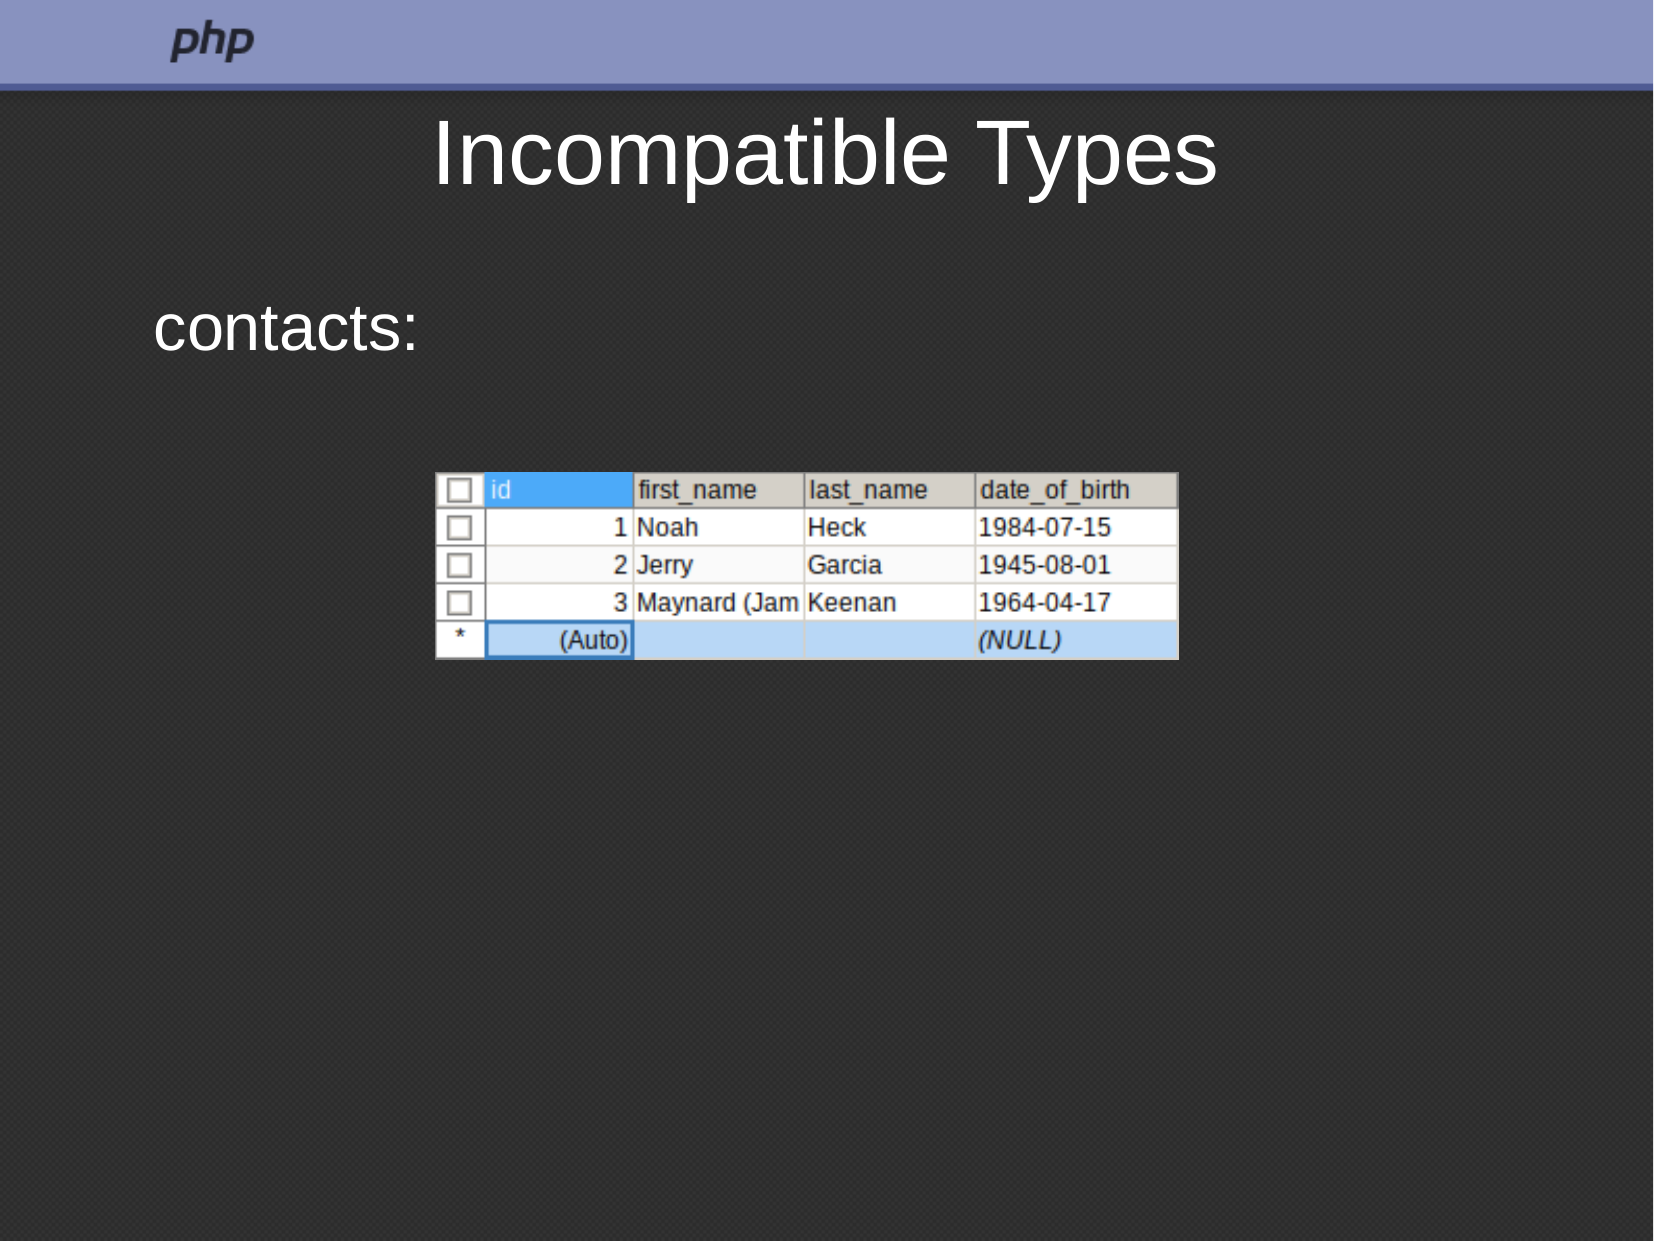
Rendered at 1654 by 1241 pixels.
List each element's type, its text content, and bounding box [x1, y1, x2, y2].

list contacts: [82, 290, 1571, 1010]
title Incompatible Types [82, 49, 1571, 257]
picture [0, 0, 1654, 1241]
